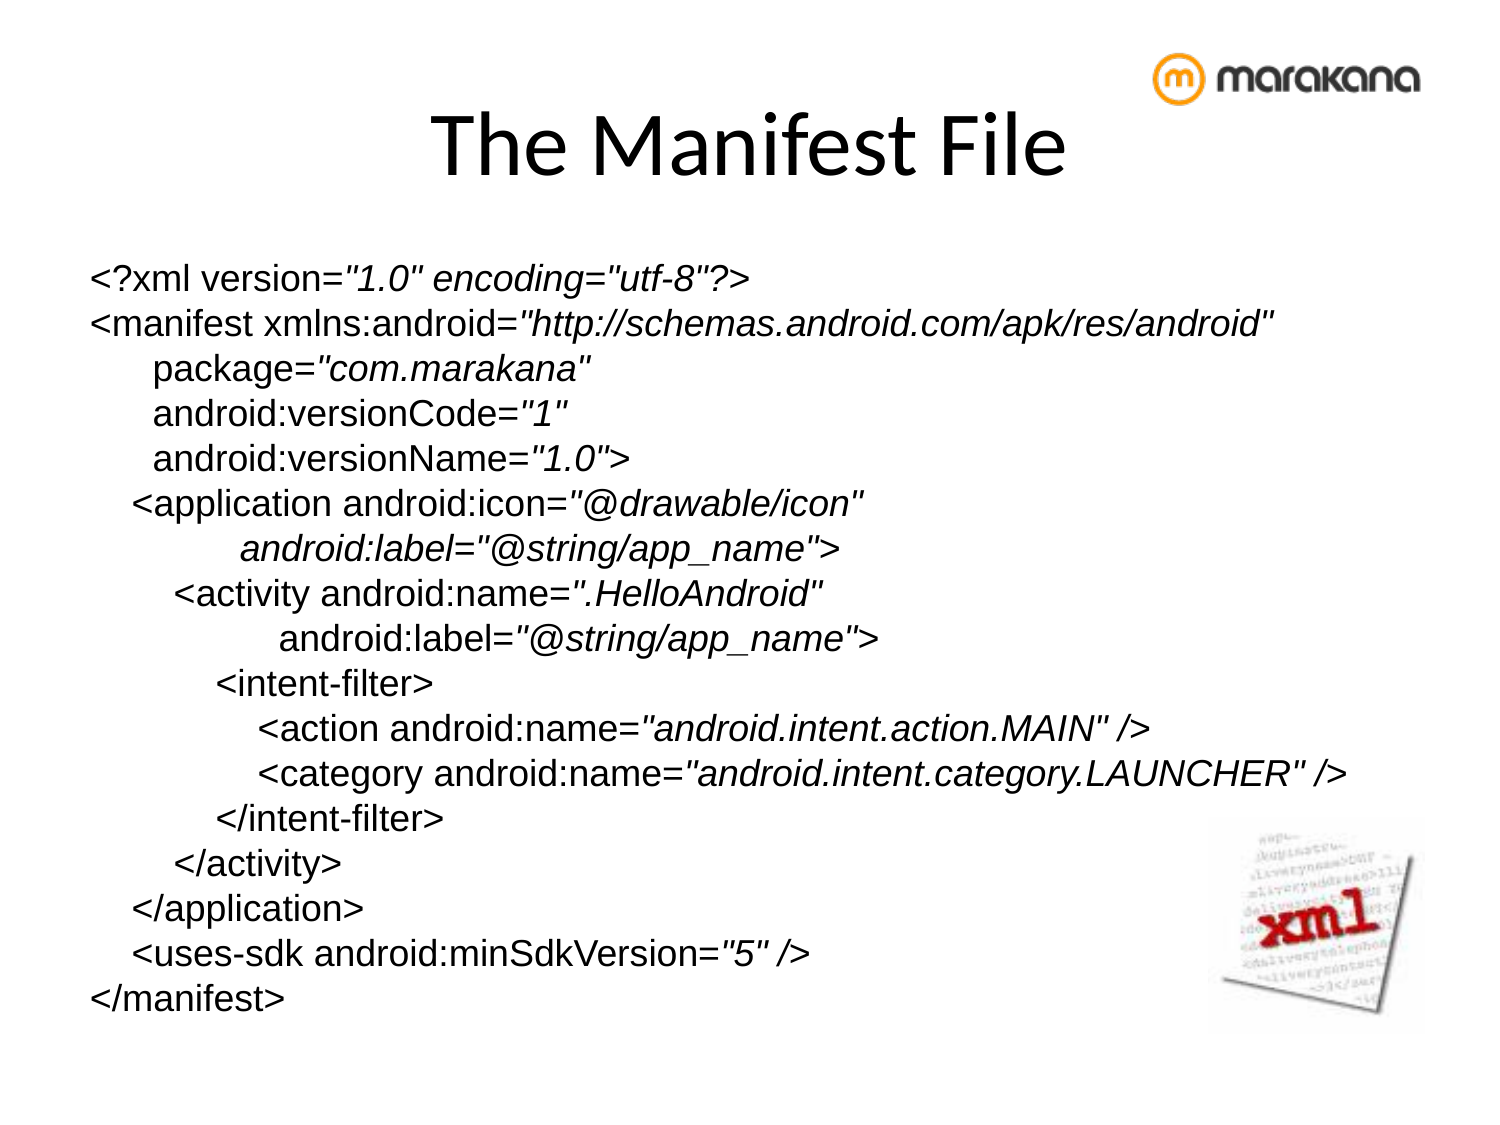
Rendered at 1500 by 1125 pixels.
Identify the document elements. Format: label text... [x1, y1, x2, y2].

text_box <?xml version="1.0" encoding="utf-8"?> <manifest xmlns:android="http://schemas.android.com/apk/res/android" package="com.marakana" android:versionCode="1" android:versionName="1.0"> <application android:icon="@drawable/icon" android:label="@string/app_name"> <activity android:name=".HelloAndroid" android:label="@string/app_name"> <intent-filter> <action android:name="android.intent.action.MAIN" /> <category android:name="android.intent.category.LAUNCHER" /> </intent-filter> </activity> </application> <uses-sdk android:minSdkVersion="5" /> </manifest> [74, 246, 1425, 1027]
picture [1208, 817, 1425, 1035]
title The Manifest File [75, 45, 1425, 233]
